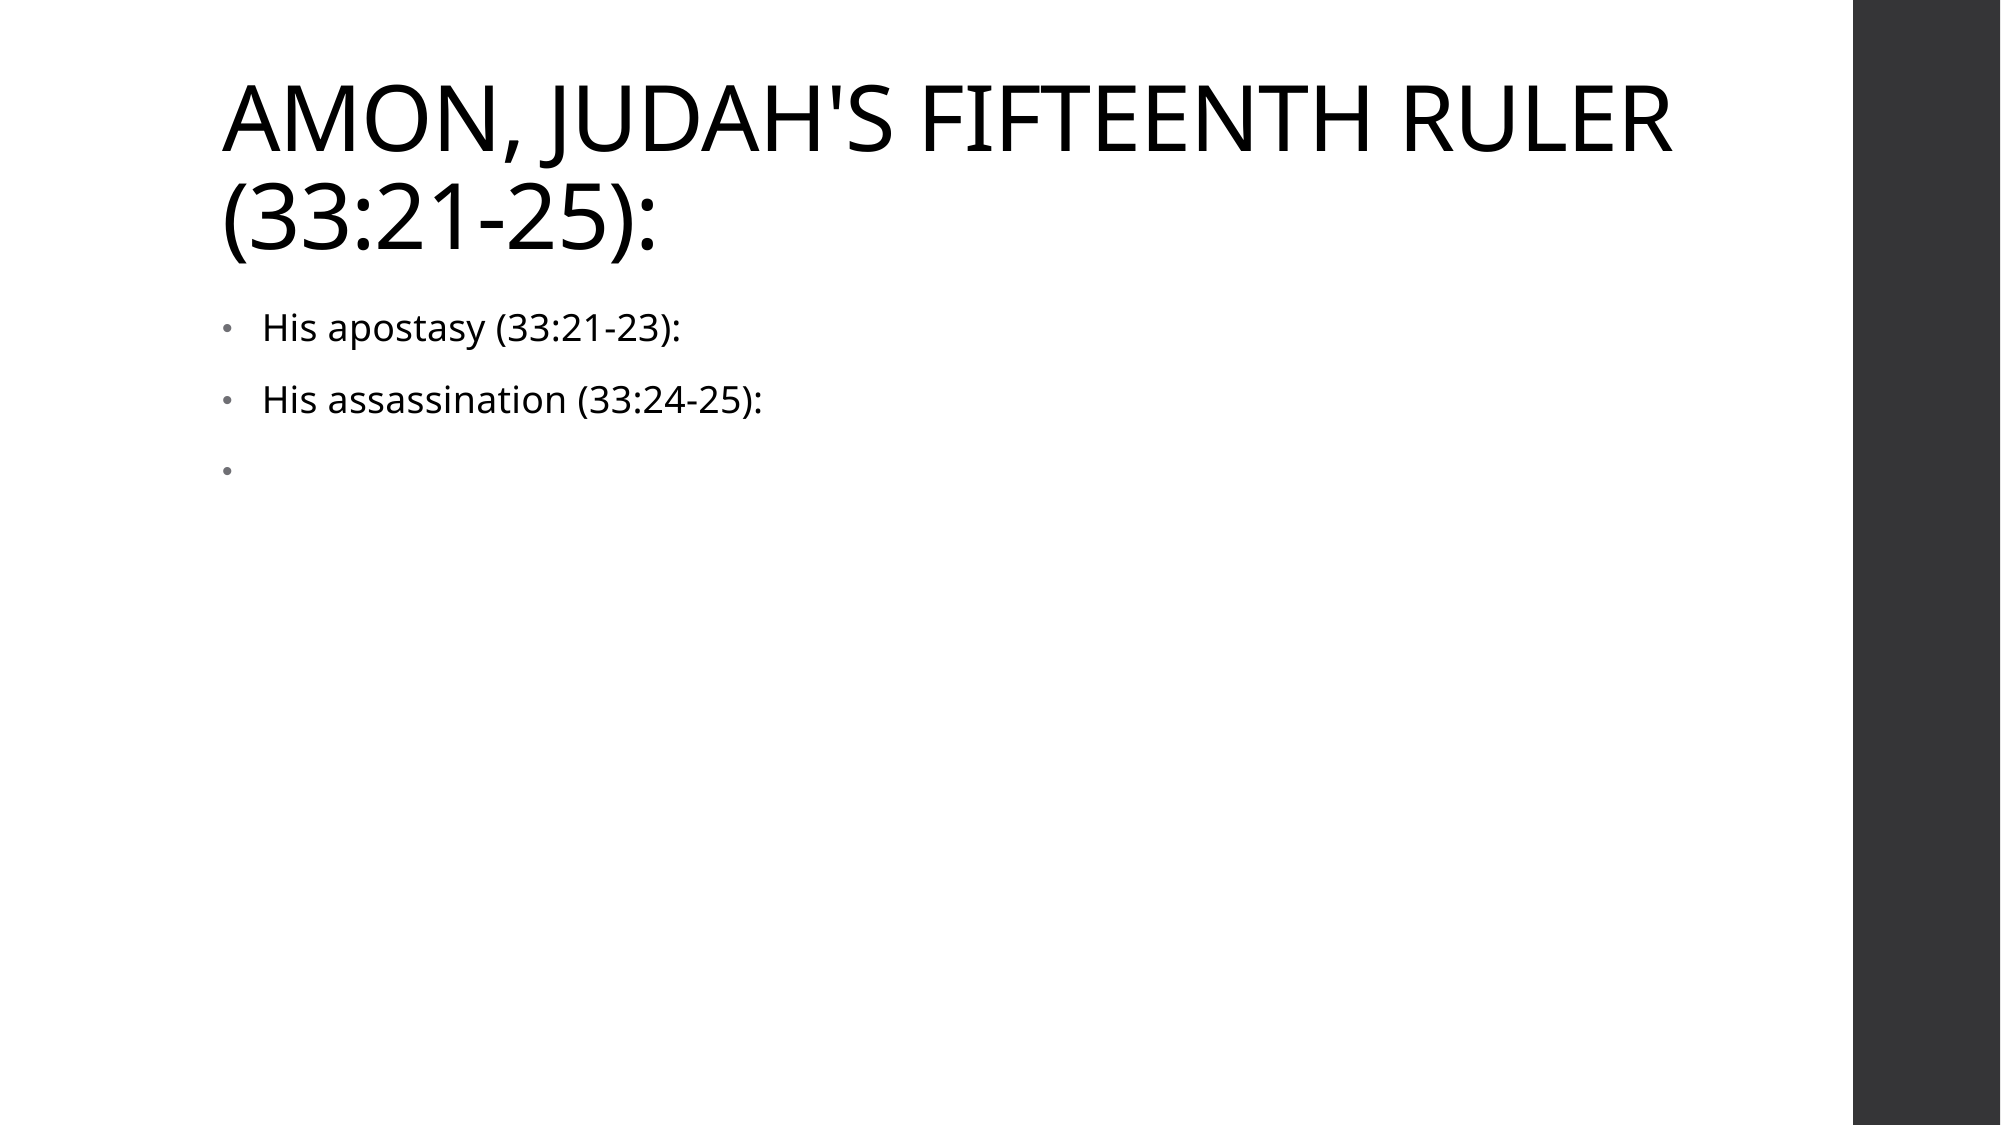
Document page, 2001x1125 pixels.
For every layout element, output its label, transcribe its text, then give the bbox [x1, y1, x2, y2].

title AMON, JUDAH'S FIFTEENTH RULER (33:21-25): [206, 60, 1797, 278]
list His apostasy (33:21-23): His assassination (33:24-25): [206, 299, 1617, 1014]
